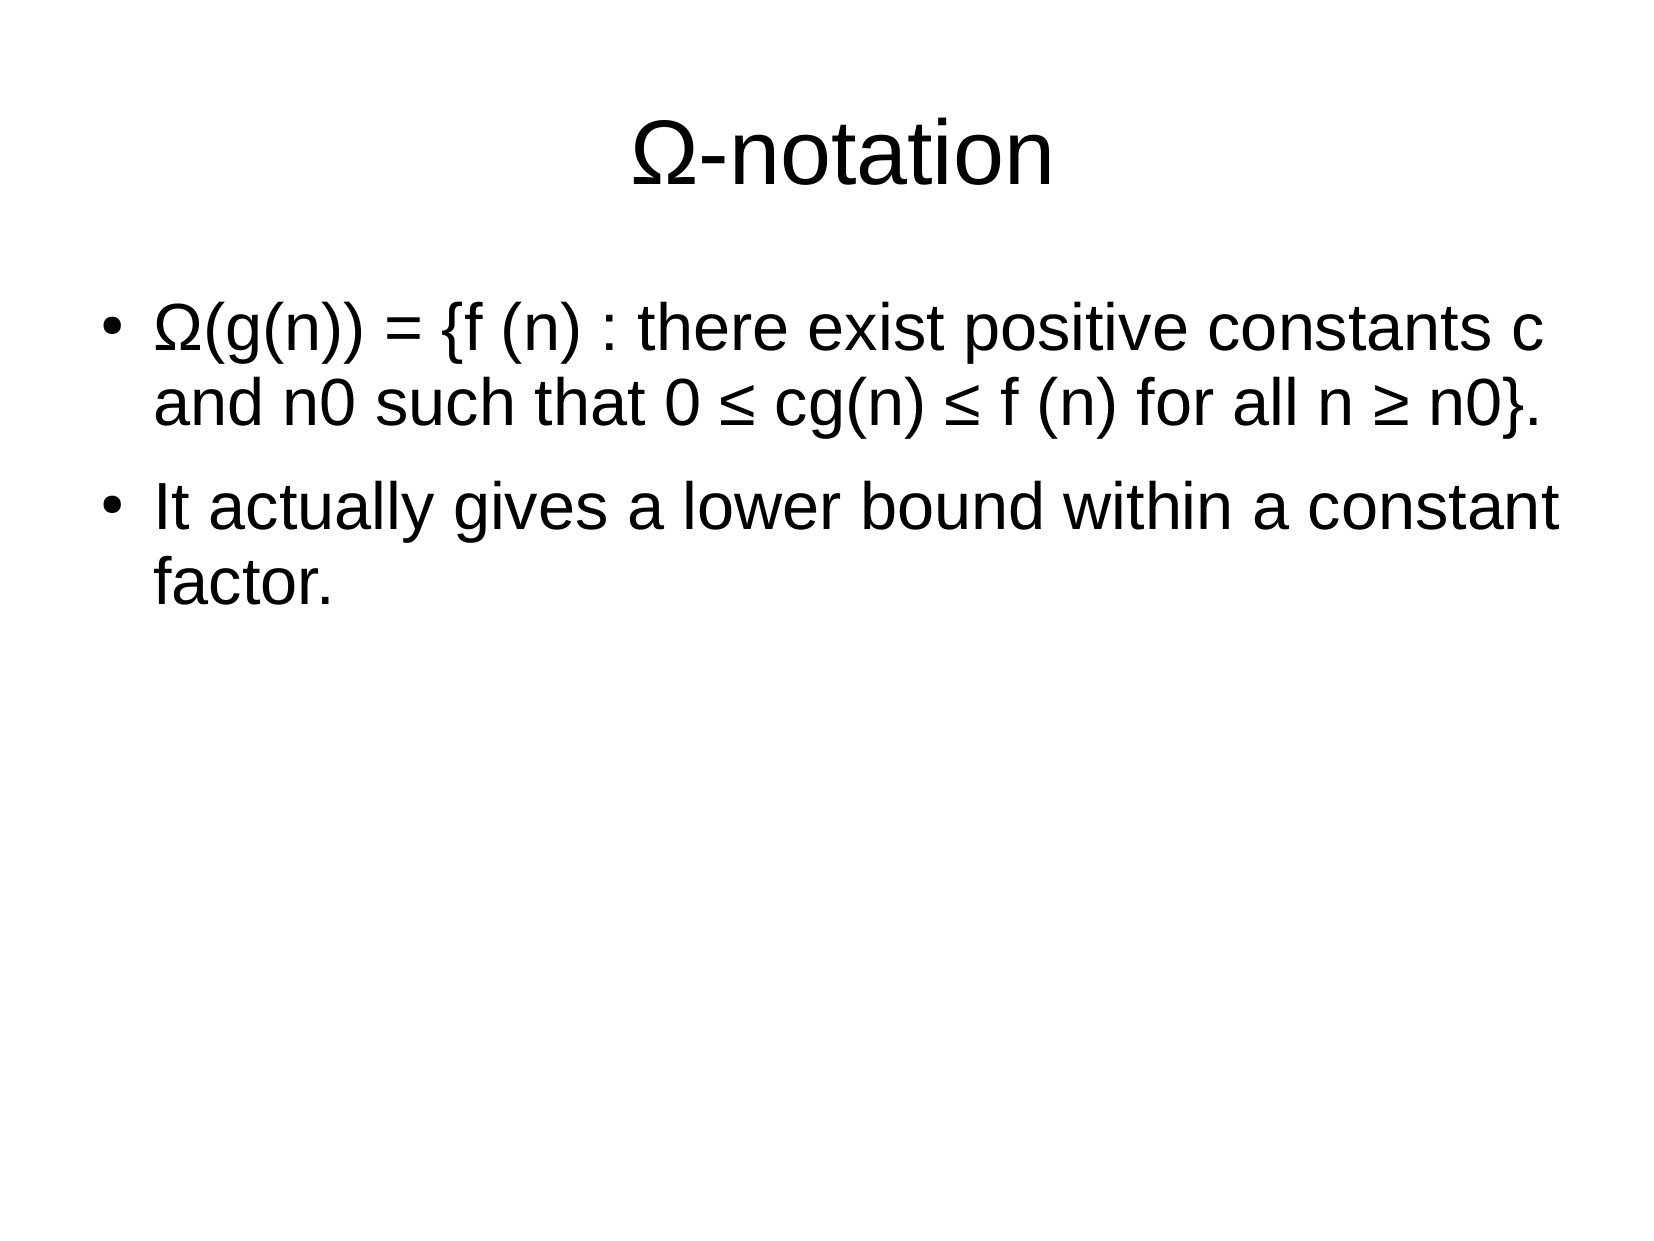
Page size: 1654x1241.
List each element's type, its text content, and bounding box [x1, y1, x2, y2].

list Ω(g(n)) = {f (n) : there exist positive constants c and n0 such that 0 ≤ cg(n) ≤ f (n) for all n ≥ n0}. It actually gives a lower bound within a constant factor. [82, 290, 1571, 1109]
title Ω-notation [82, 49, 1571, 257]
